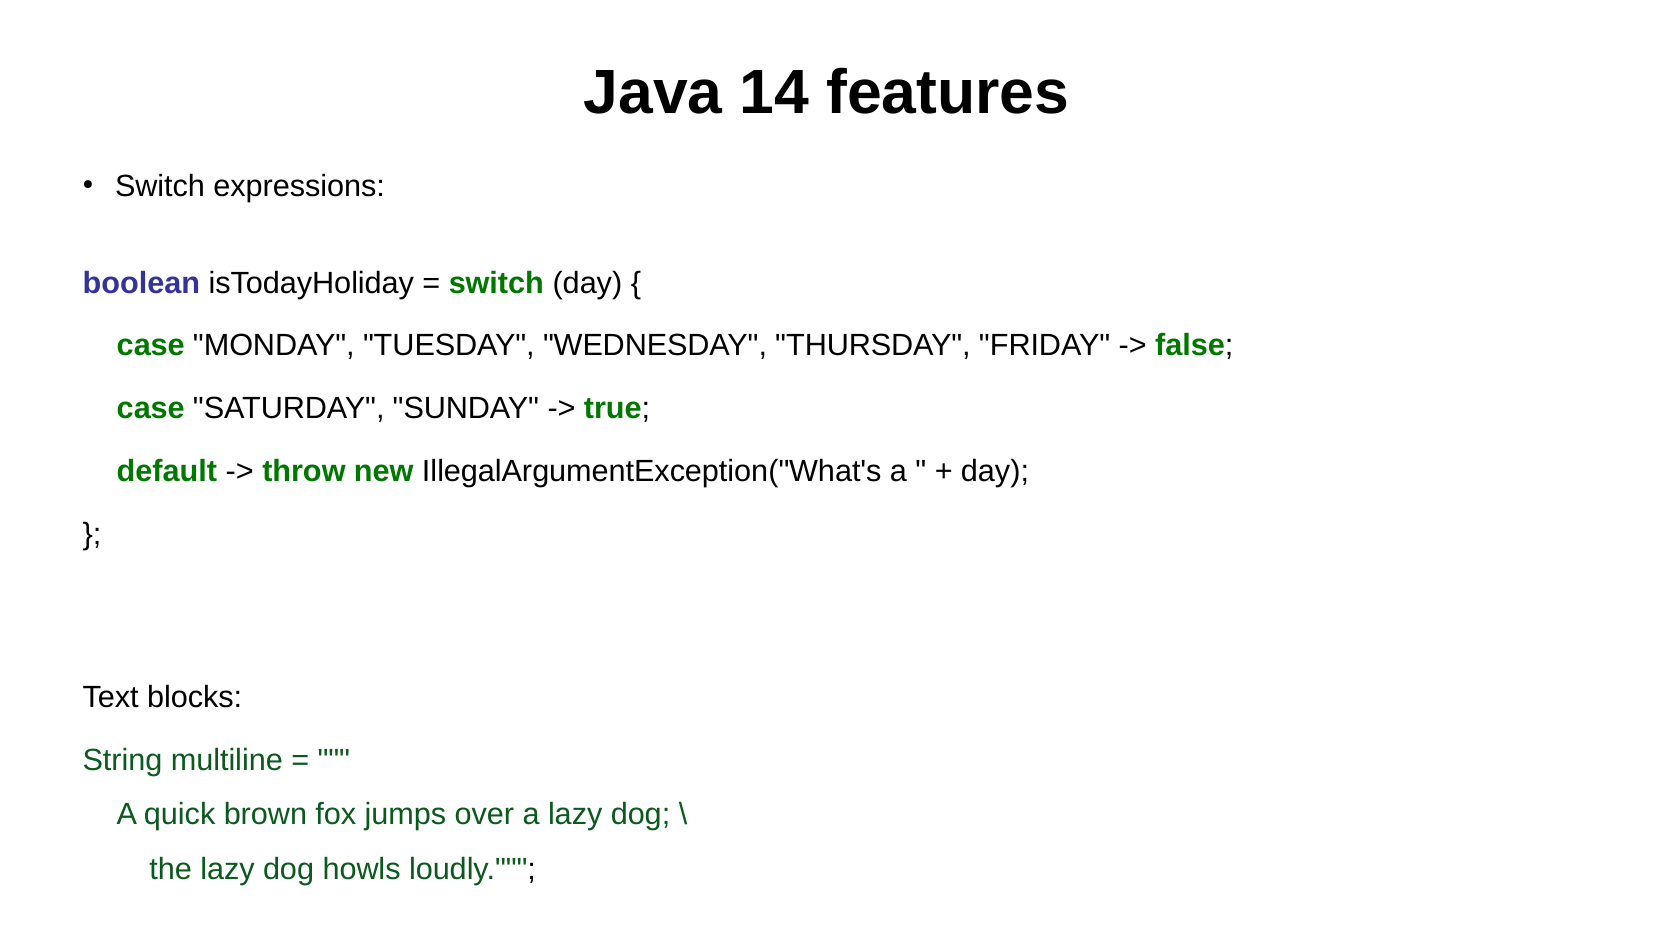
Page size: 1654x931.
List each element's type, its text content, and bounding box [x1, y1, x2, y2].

list Switch expressions: boolean isTodayHoliday = switch (day) { case "MONDAY", "TUESDAY", "WEDNESDAY", "THURSDAY", "FRIDAY" -> false; case "SATURDAY", "SUNDAY" -> true; default -> throw new IllegalArgumentException("What's a " + day); }; Text blocks: String multiline = """ A quick brown fox jumps over a lazy dog; \ the lazy dog howls loudly."""; [82, 168, 1538, 889]
title Java 14 features [82, 37, 1571, 147]
